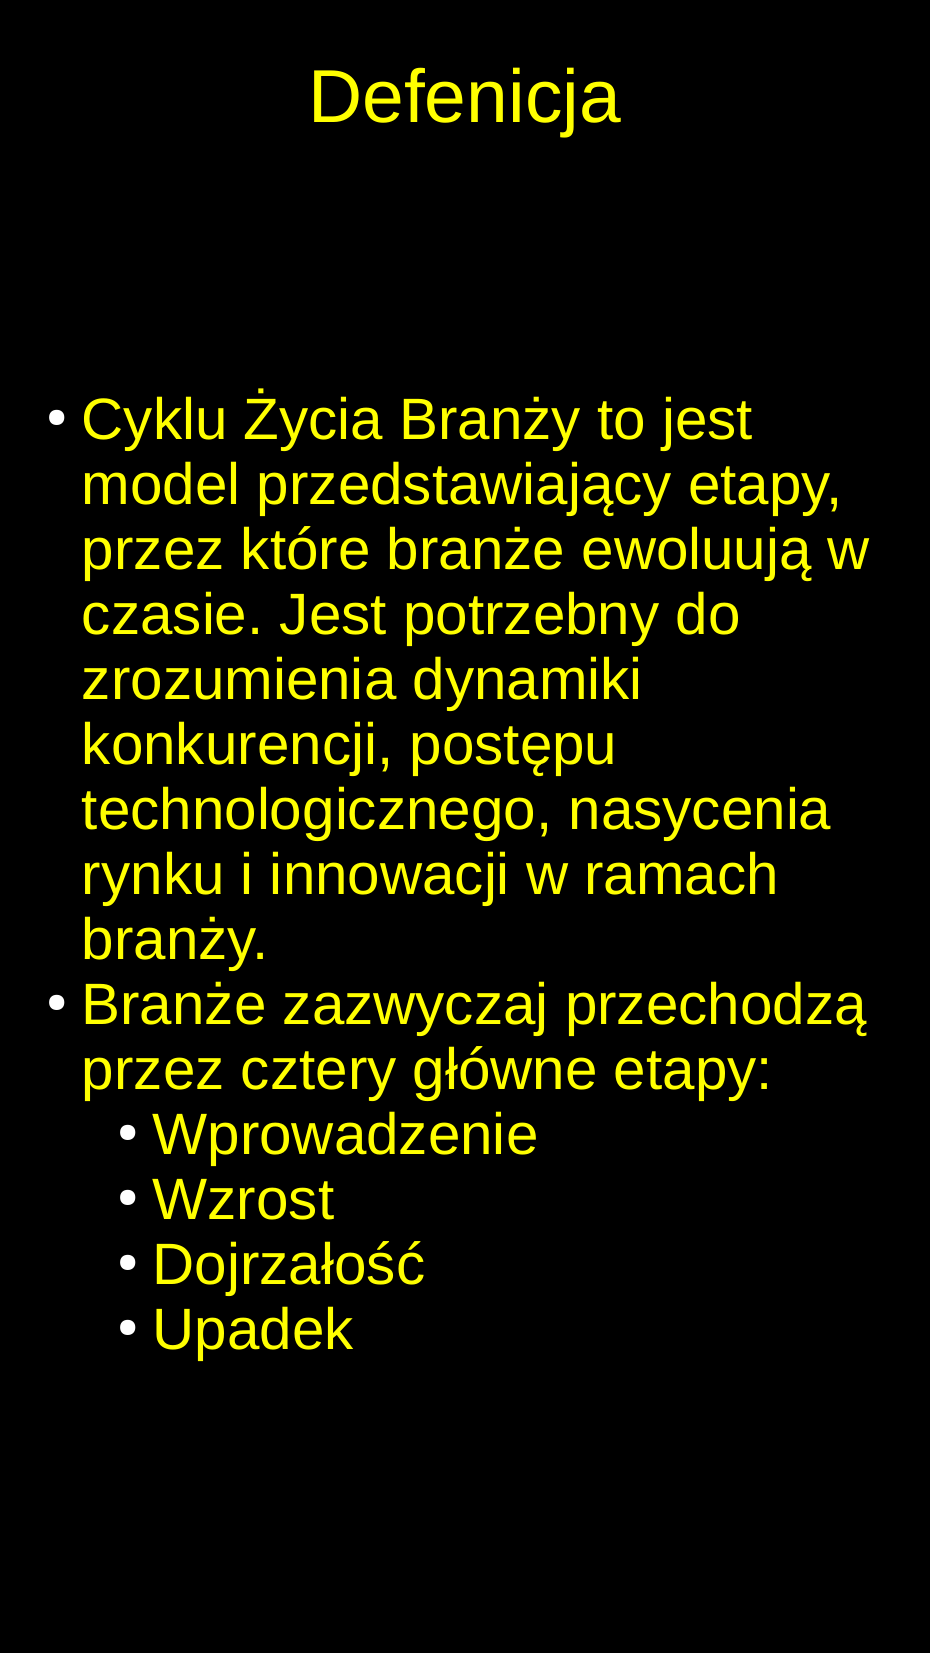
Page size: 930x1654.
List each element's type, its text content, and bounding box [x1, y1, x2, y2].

title Defenicja [46, 54, 884, 353]
subtitle Cyklu Życia Branży to jest model przedstawiający etapy, przez które branże ewoluują w czasie. Jest potrzebny do zrozumienia dynamiki konkurencji, postępu technologicznego, nasycenia rynku i innowacji w ramach branży. Branże zazwyczaj przechodzą przez cztery główne etapy: Wprowadzenie Wzrost Dojrzałość Upadek [46, 386, 884, 1575]
